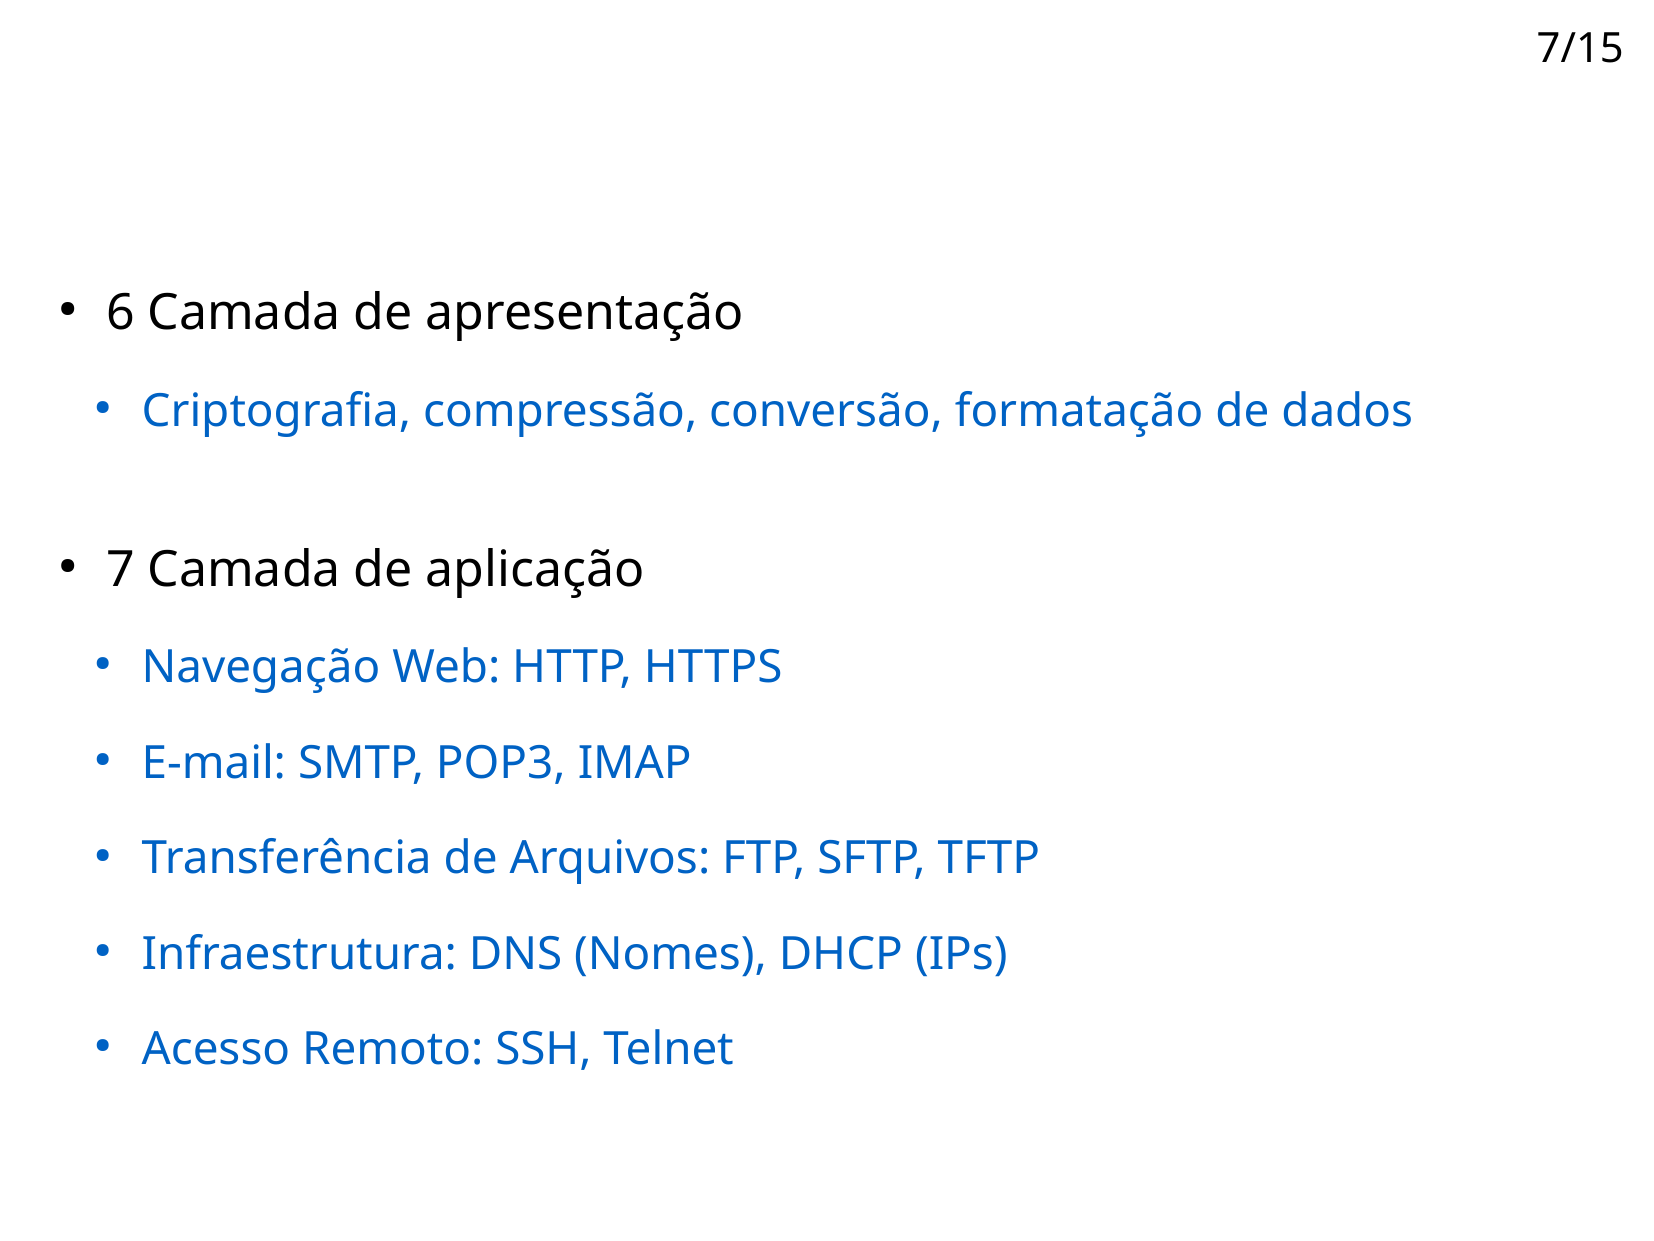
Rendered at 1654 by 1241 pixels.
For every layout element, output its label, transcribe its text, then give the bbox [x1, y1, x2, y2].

list 6 Camada de apresentação Criptografia, compressão, conversão, formatação de dados 7 Camada de aplicação Navegação Web: HTTP, HTTPS E-mail: SMTP, POP3, IMAP Transferência de Arquivos: FTP, SFTP, TFTP Infraestrutura: DNS (Nomes), DHCP (IPs) Acesso Remoto: SSH, Telnet [59, 265, 1625, 1211]
